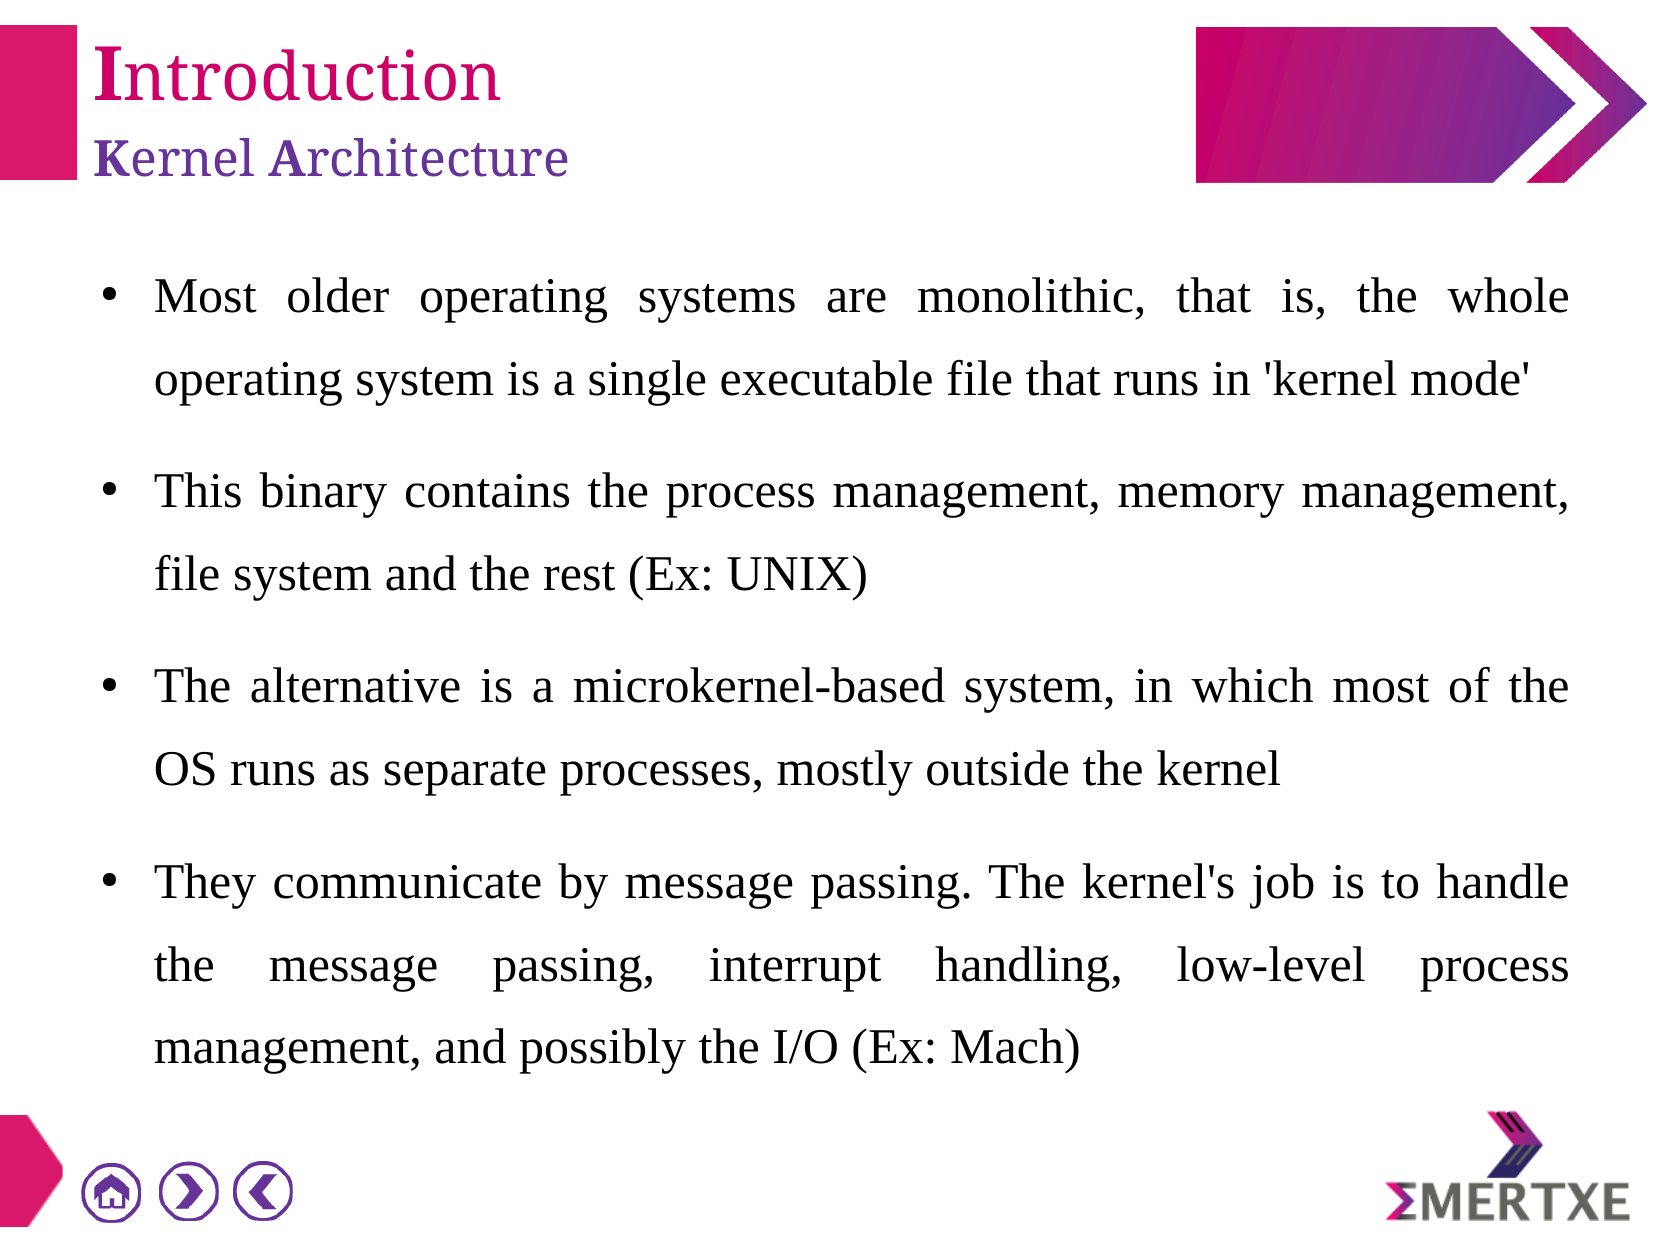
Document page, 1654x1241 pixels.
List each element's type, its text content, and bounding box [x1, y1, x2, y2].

title Introduction Kernel Architecture [93, 2, 1571, 210]
picture [81, 1163, 141, 1223]
picture [1571, 27, 1647, 183]
picture [233, 1161, 293, 1221]
picture [1385, 1107, 1631, 1221]
list Most older operating systems are monolithic, that is, the whole operating system is a single executable file that runs in 'kernel mode' This binary contains the process management, memory management, file system and the rest (Ex: UNIX) The alternative is a microkernel-based system, in which most of the OS runs as separate processes, mostly outside the kernel They communicate by message passing. The kernel's job is to handle the message passing, interrupt handling, low-level process management, and possibly the I/O (Ex: Mach) [82, 240, 1571, 1081]
picture [159, 1161, 219, 1221]
